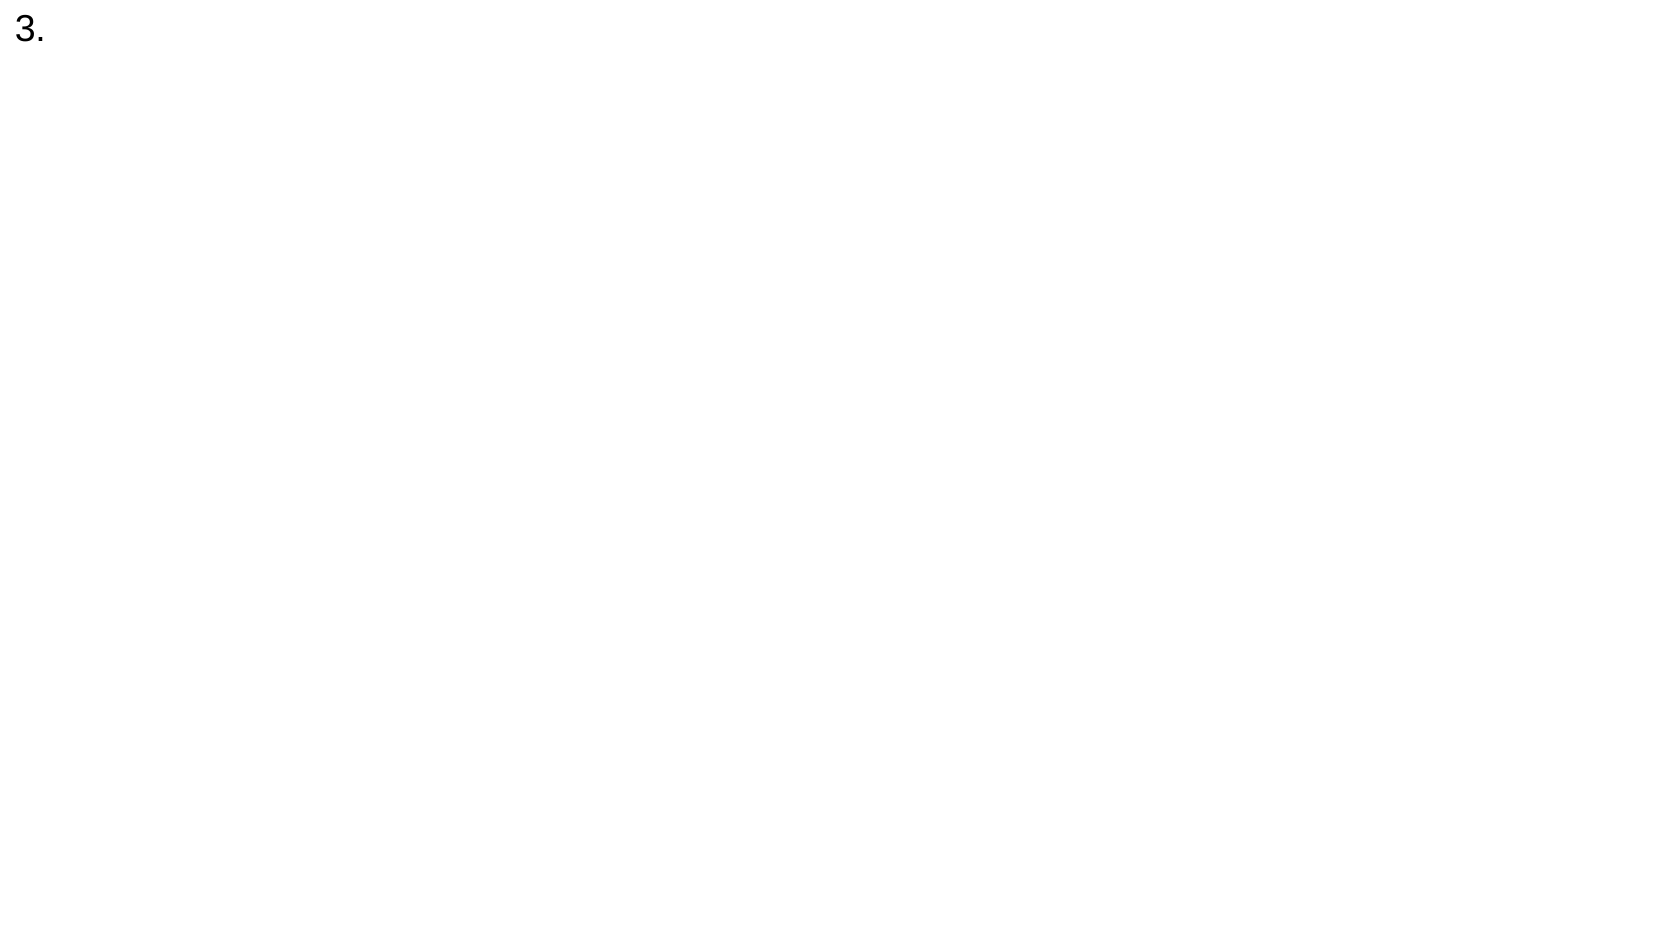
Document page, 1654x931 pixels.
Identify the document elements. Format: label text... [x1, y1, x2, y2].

text_box 3. [0, 0, 61, 57]
